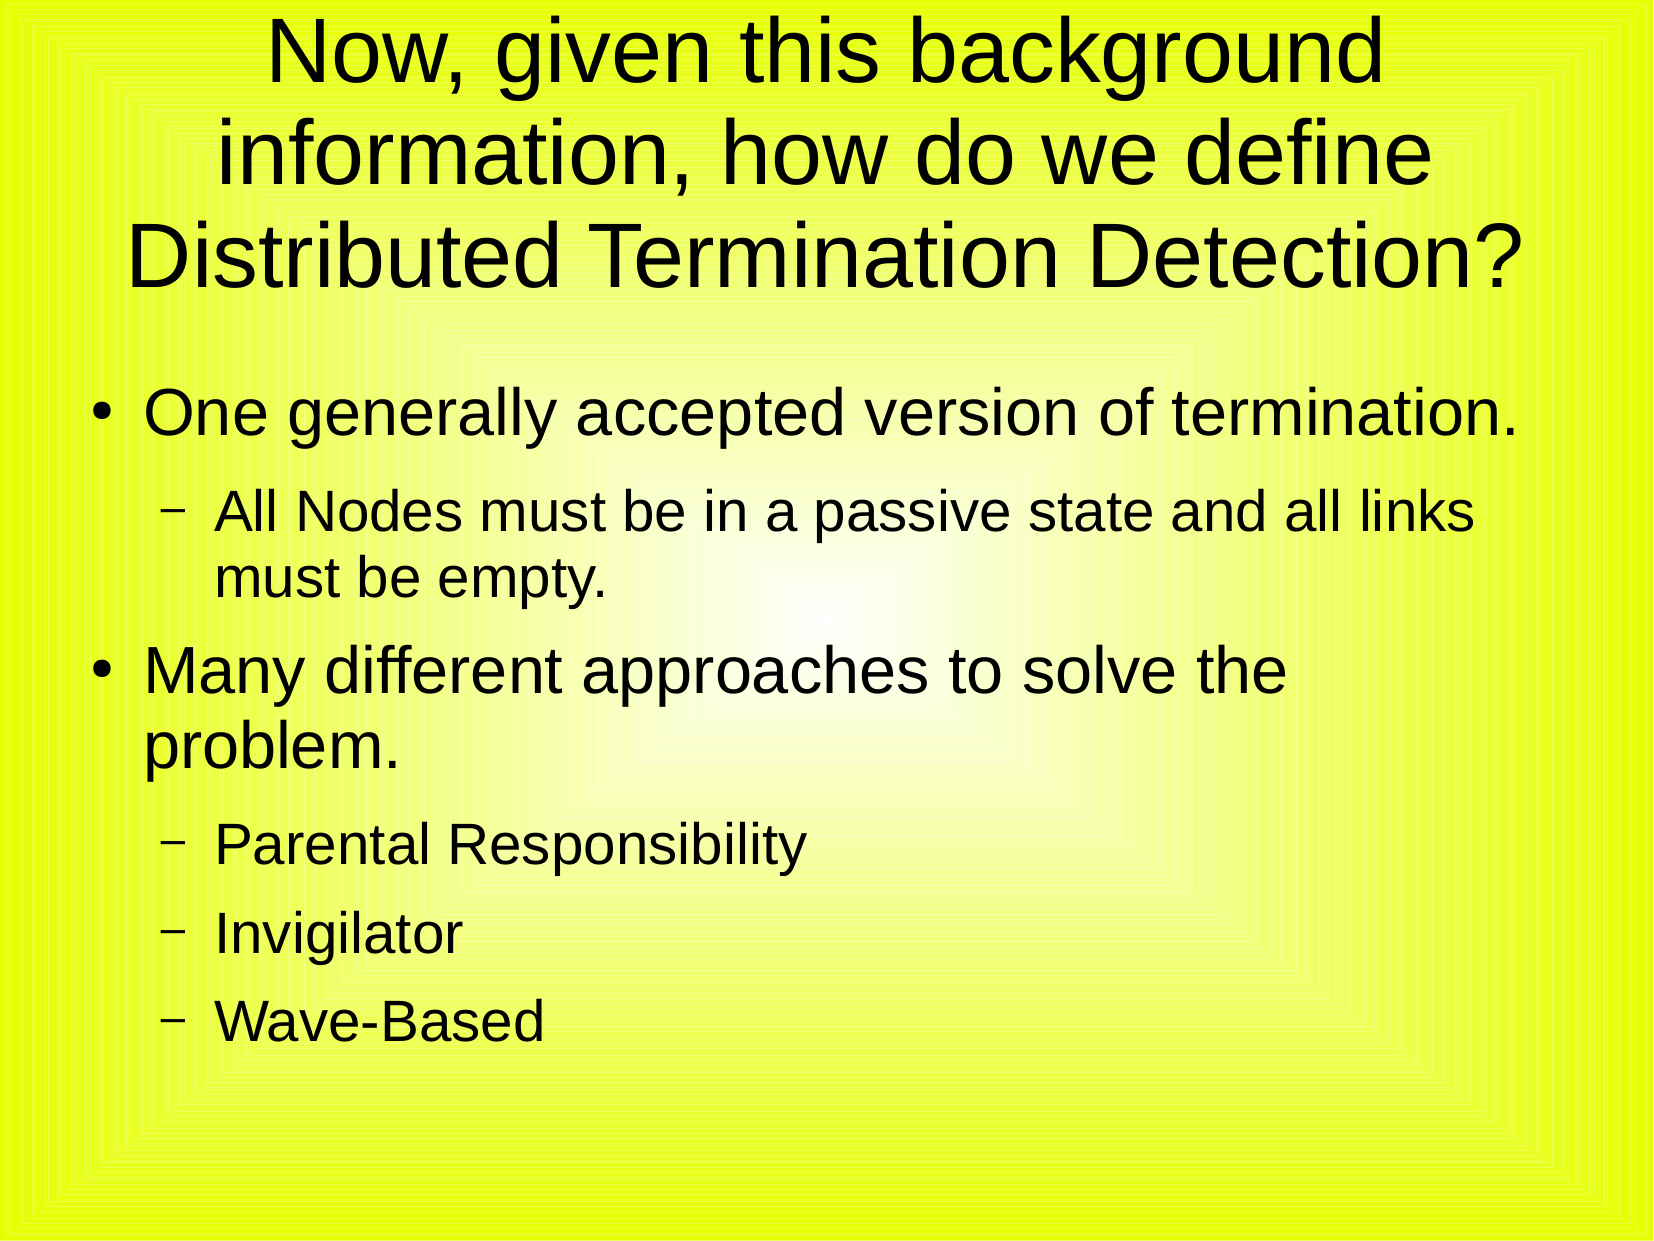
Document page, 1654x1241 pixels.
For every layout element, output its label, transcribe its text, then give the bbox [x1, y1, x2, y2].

title Now, given this background information, how do we define Distributed Termination Detection? [82, 0, 1571, 307]
list One generally accepted version of termination. All Nodes must be in a passive state and all links must be empty. Many different approaches to solve the problem. Parental Responsibility Invigilator Wave-Based [72, 375, 1561, 1194]
